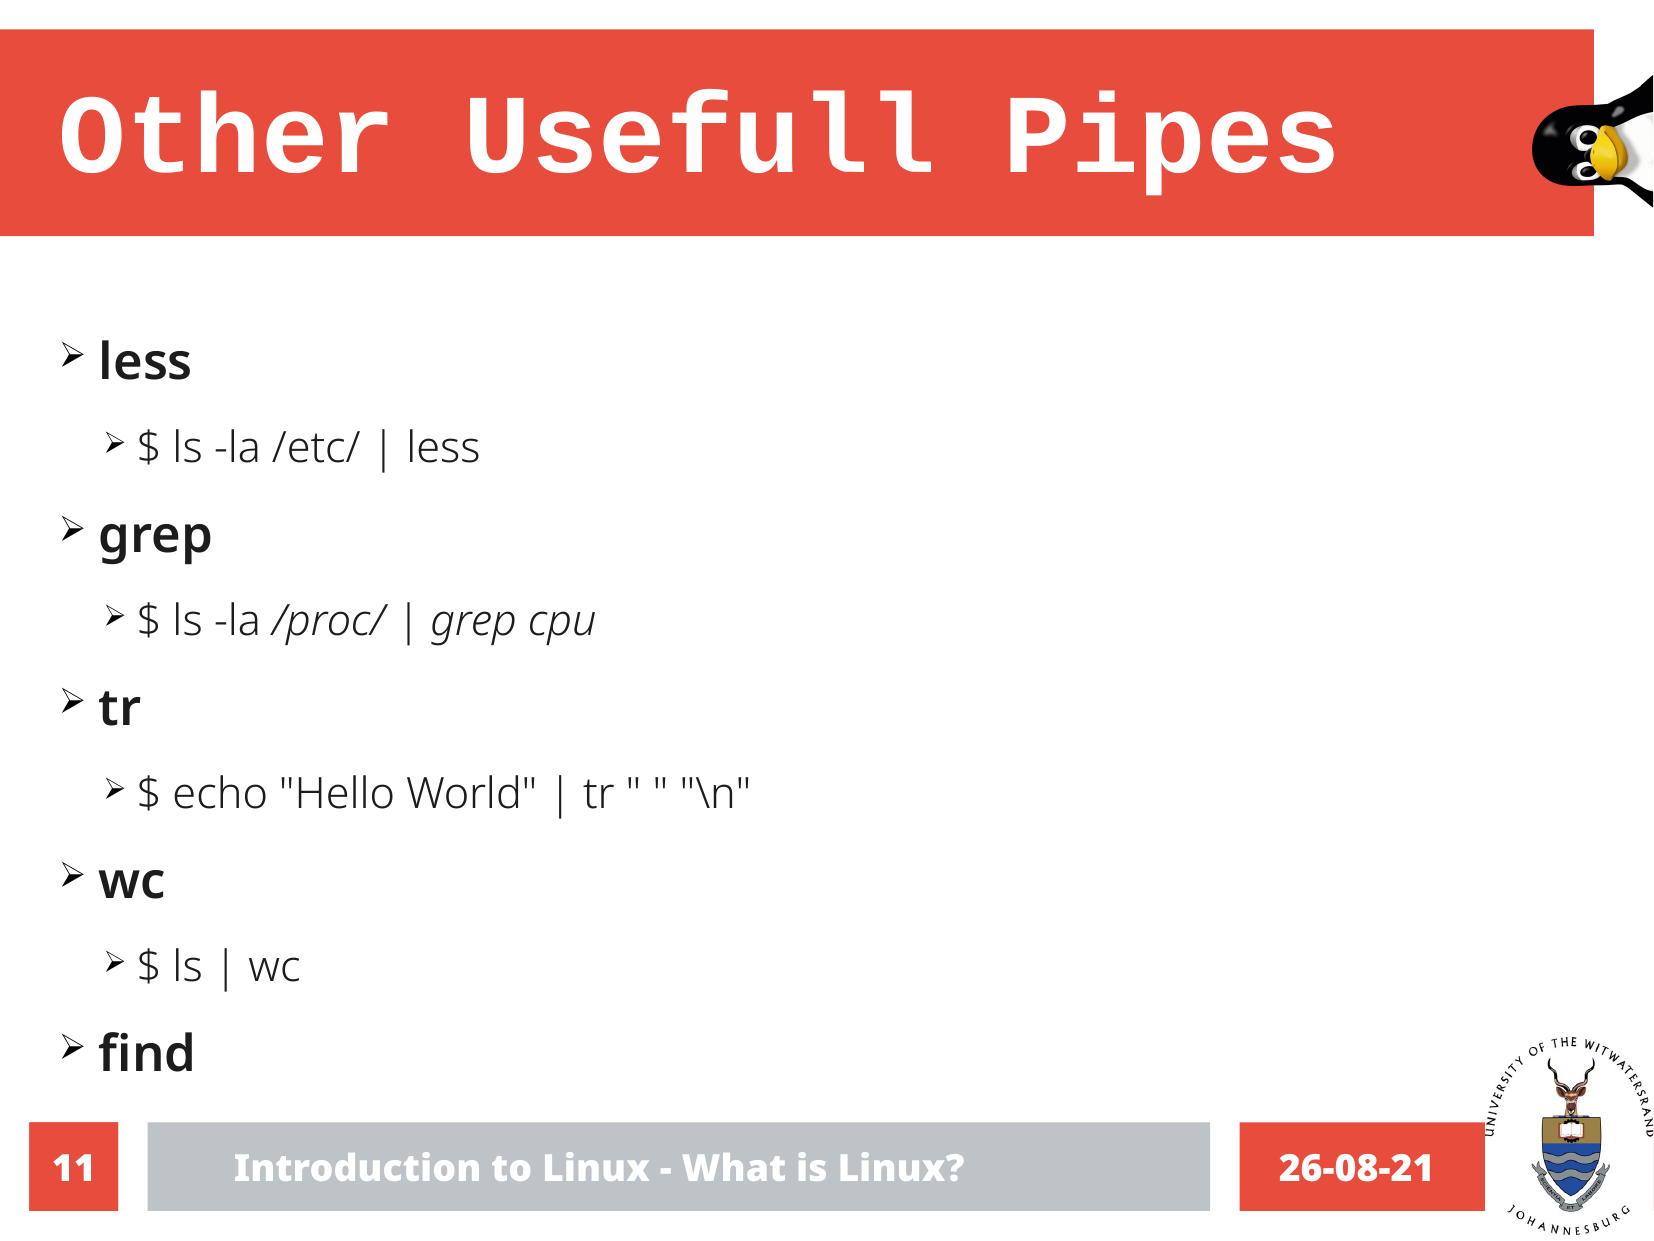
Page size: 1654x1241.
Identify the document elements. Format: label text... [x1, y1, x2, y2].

picture [1515, 24, 1654, 276]
picture [1485, 1037, 1654, 1235]
list less $ ls -la /etc/ | less grep $ ls -la /proc/ | grep cpu tr $ echo "Hello World" | tr " " "\n" wc $ ls | wc find [58, 324, 1565, 1093]
title Other Usefull Pipes [58, 59, 1594, 207]
